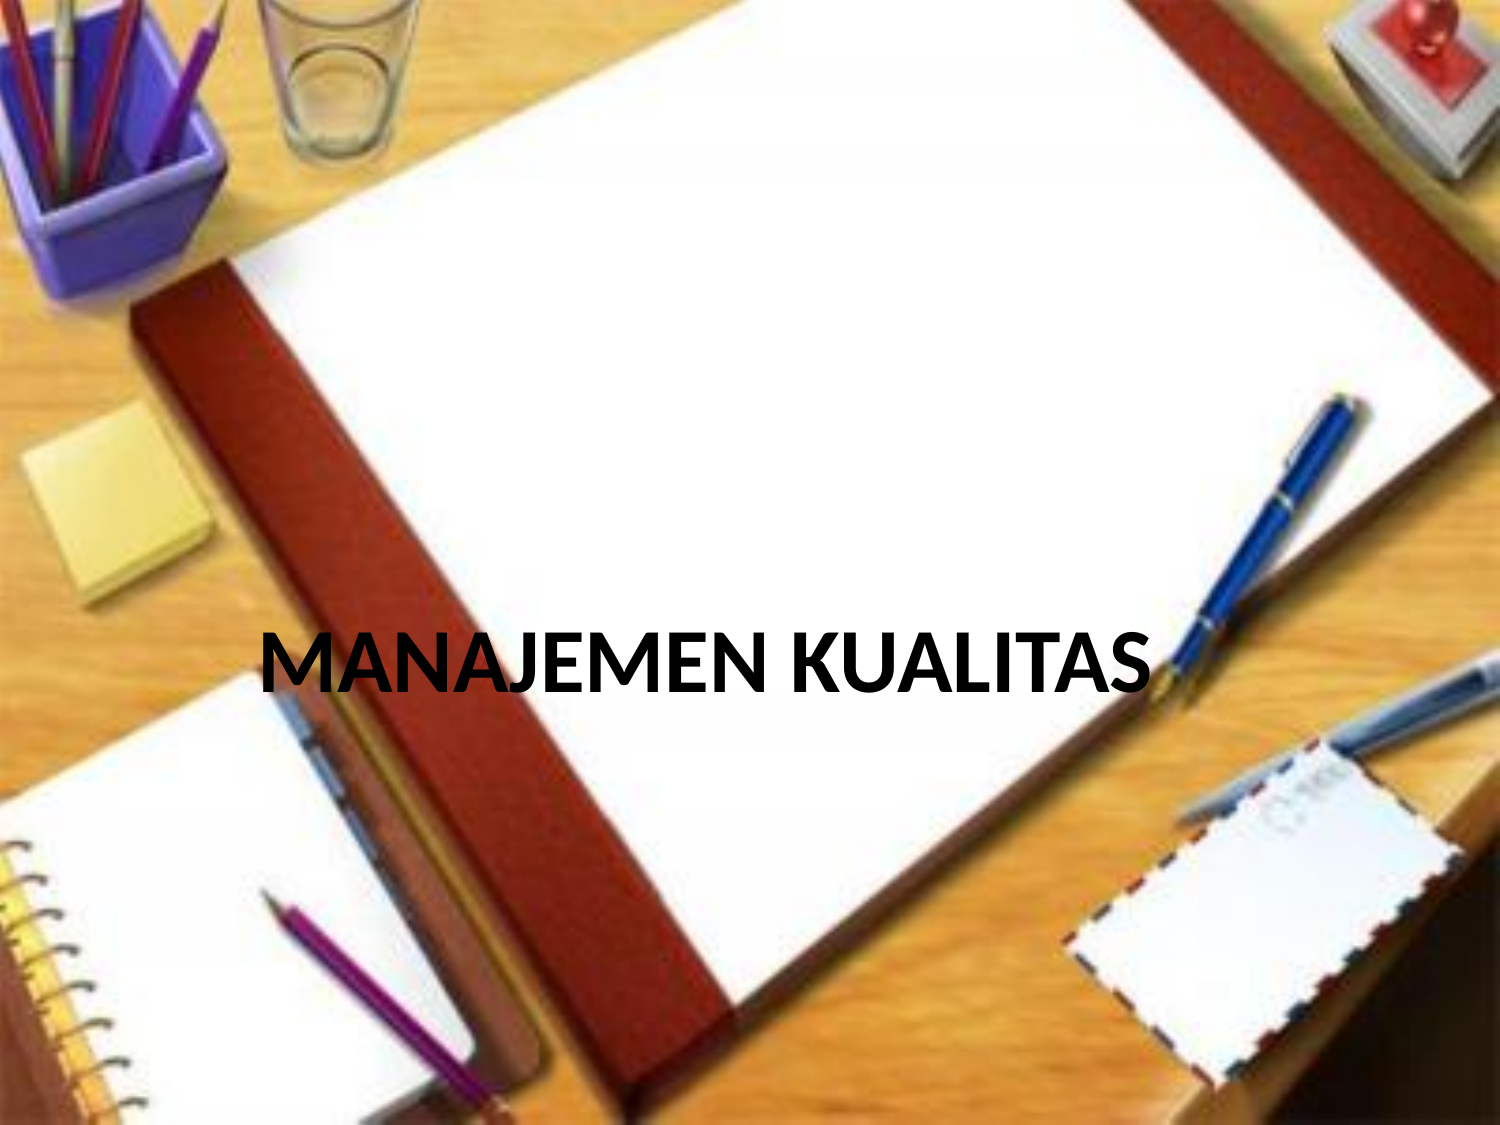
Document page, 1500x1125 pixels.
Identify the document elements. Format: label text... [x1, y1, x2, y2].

title MANAJEMEN KUALITAS [242, 562, 1473, 751]
